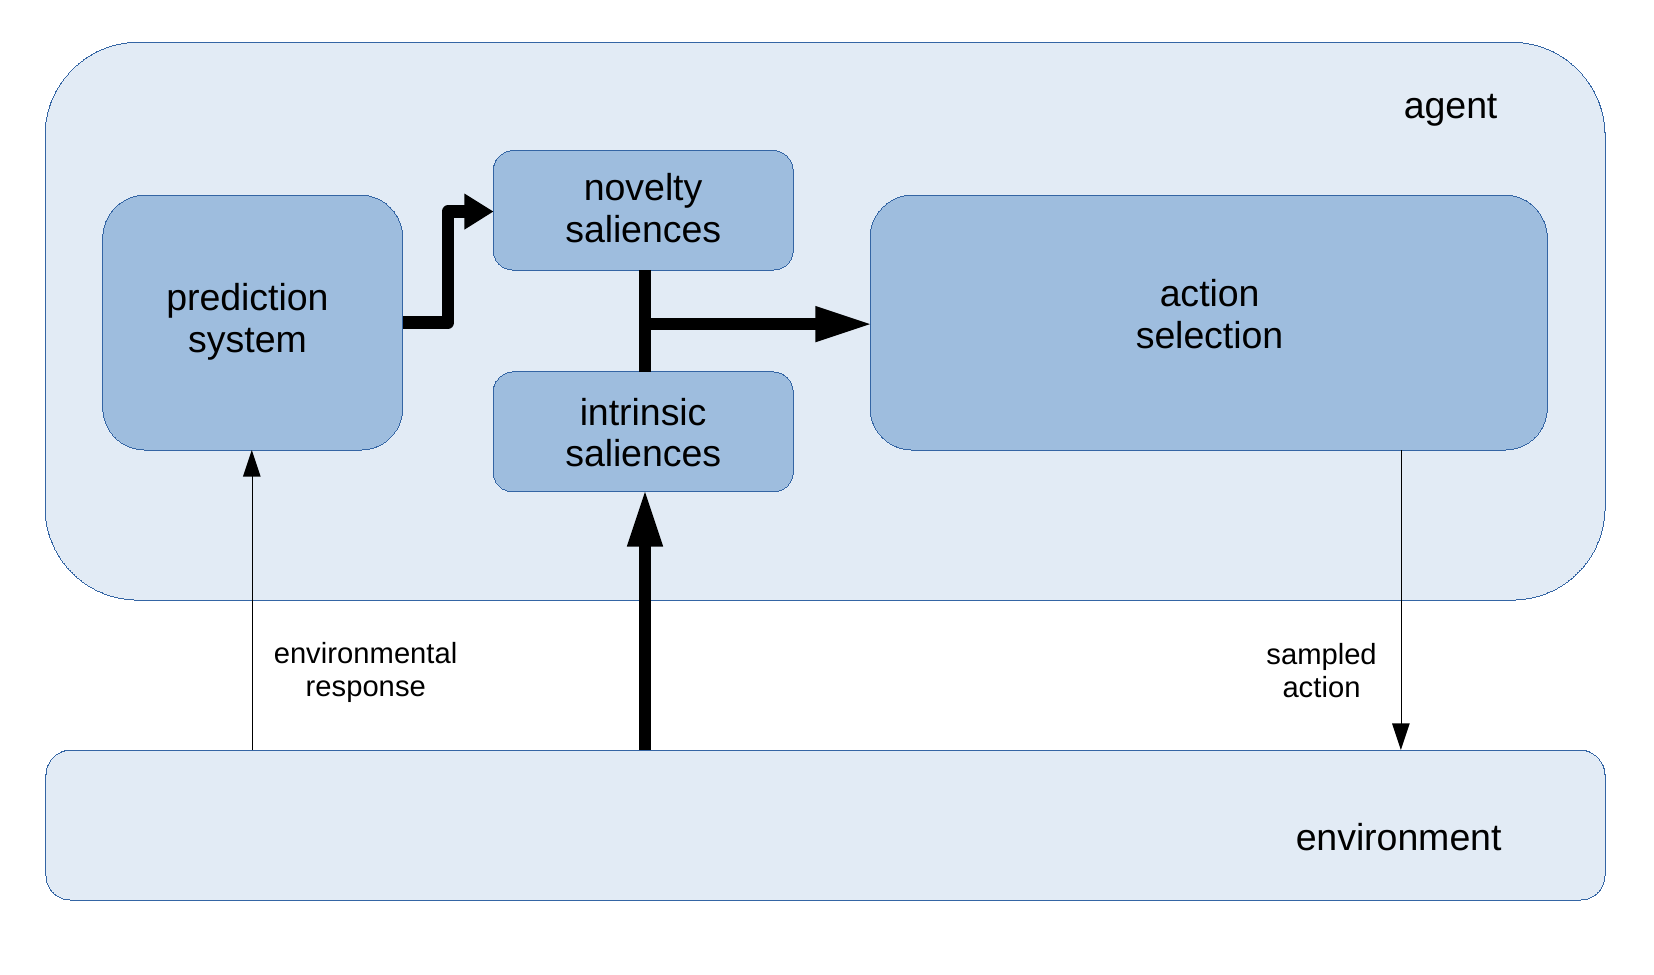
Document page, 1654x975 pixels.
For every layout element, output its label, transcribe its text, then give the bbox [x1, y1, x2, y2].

text_box [45, 750, 1606, 901]
text_box action selection [870, 265, 1550, 371]
text_box sampled action [1245, 630, 1399, 711]
text_box intrinsic saliences [493, 383, 794, 489]
text_box [45, 42, 1606, 601]
text_box environmental response [251, 630, 481, 721]
text_box agent [1389, 77, 1653, 135]
text_box environment [1281, 809, 1653, 867]
text_box prediction system [150, 269, 346, 369]
text_box novelty saliences [493, 159, 794, 265]
